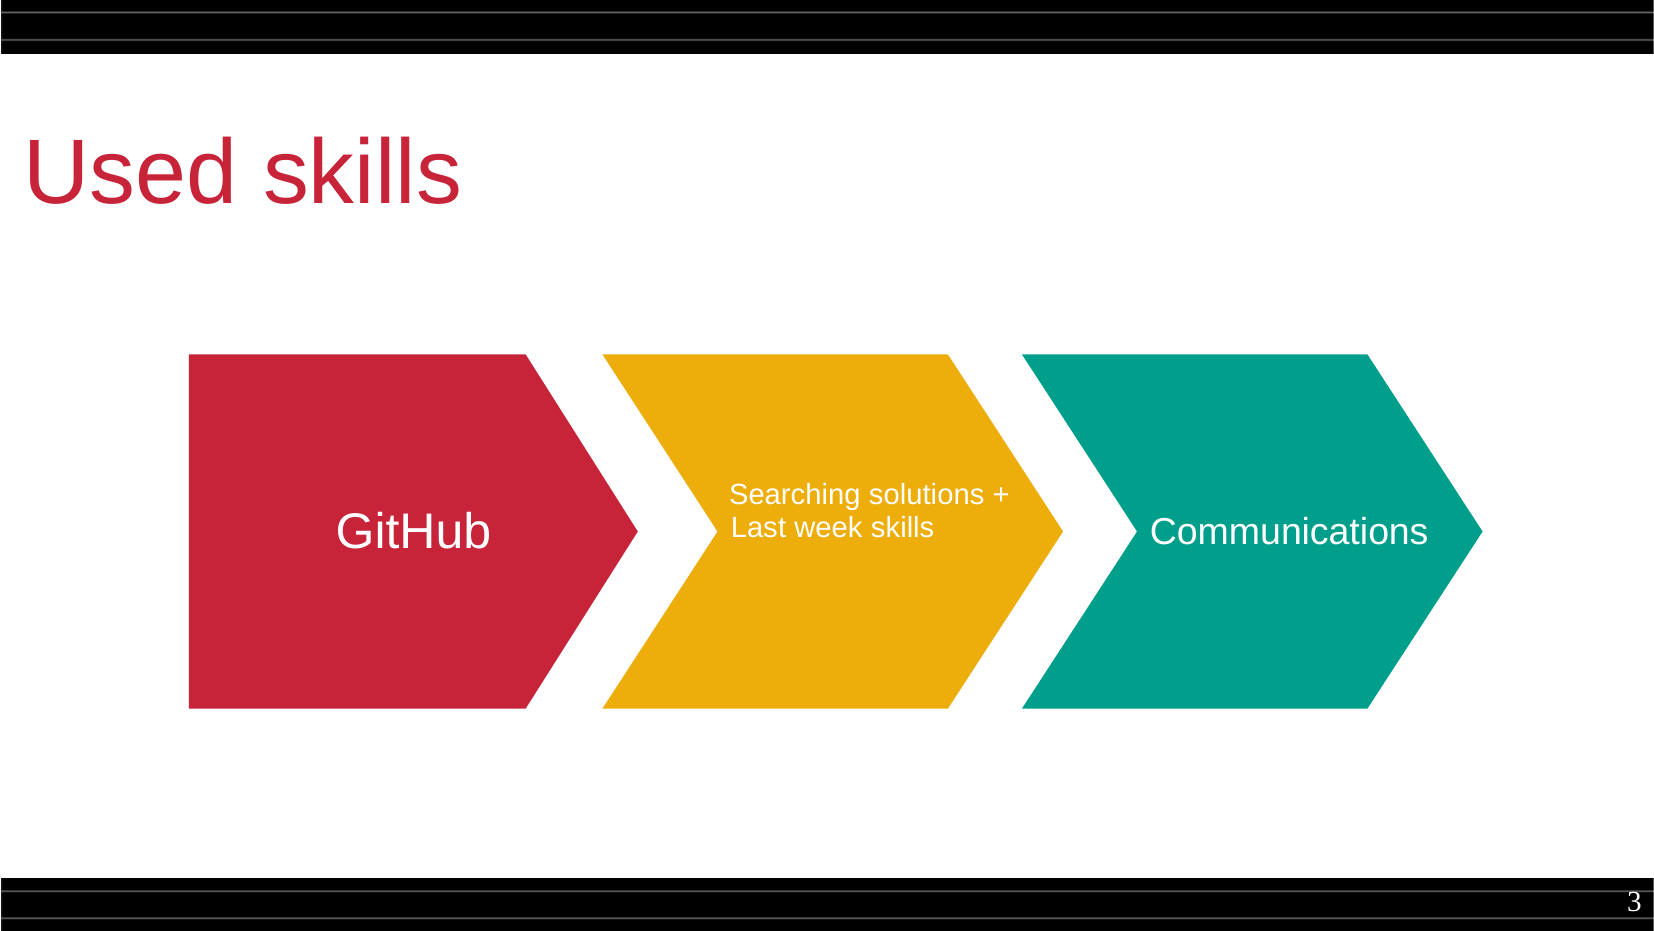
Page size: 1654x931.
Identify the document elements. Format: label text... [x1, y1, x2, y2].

text_box Searching solutions + Last week skills [602, 354, 1064, 709]
title Used skills [23, 94, 1512, 250]
picture [1, 878, 1654, 931]
picture [1, 0, 1654, 54]
text_box GitHub [188, 354, 638, 709]
text_box Communications [1021, 354, 1483, 709]
